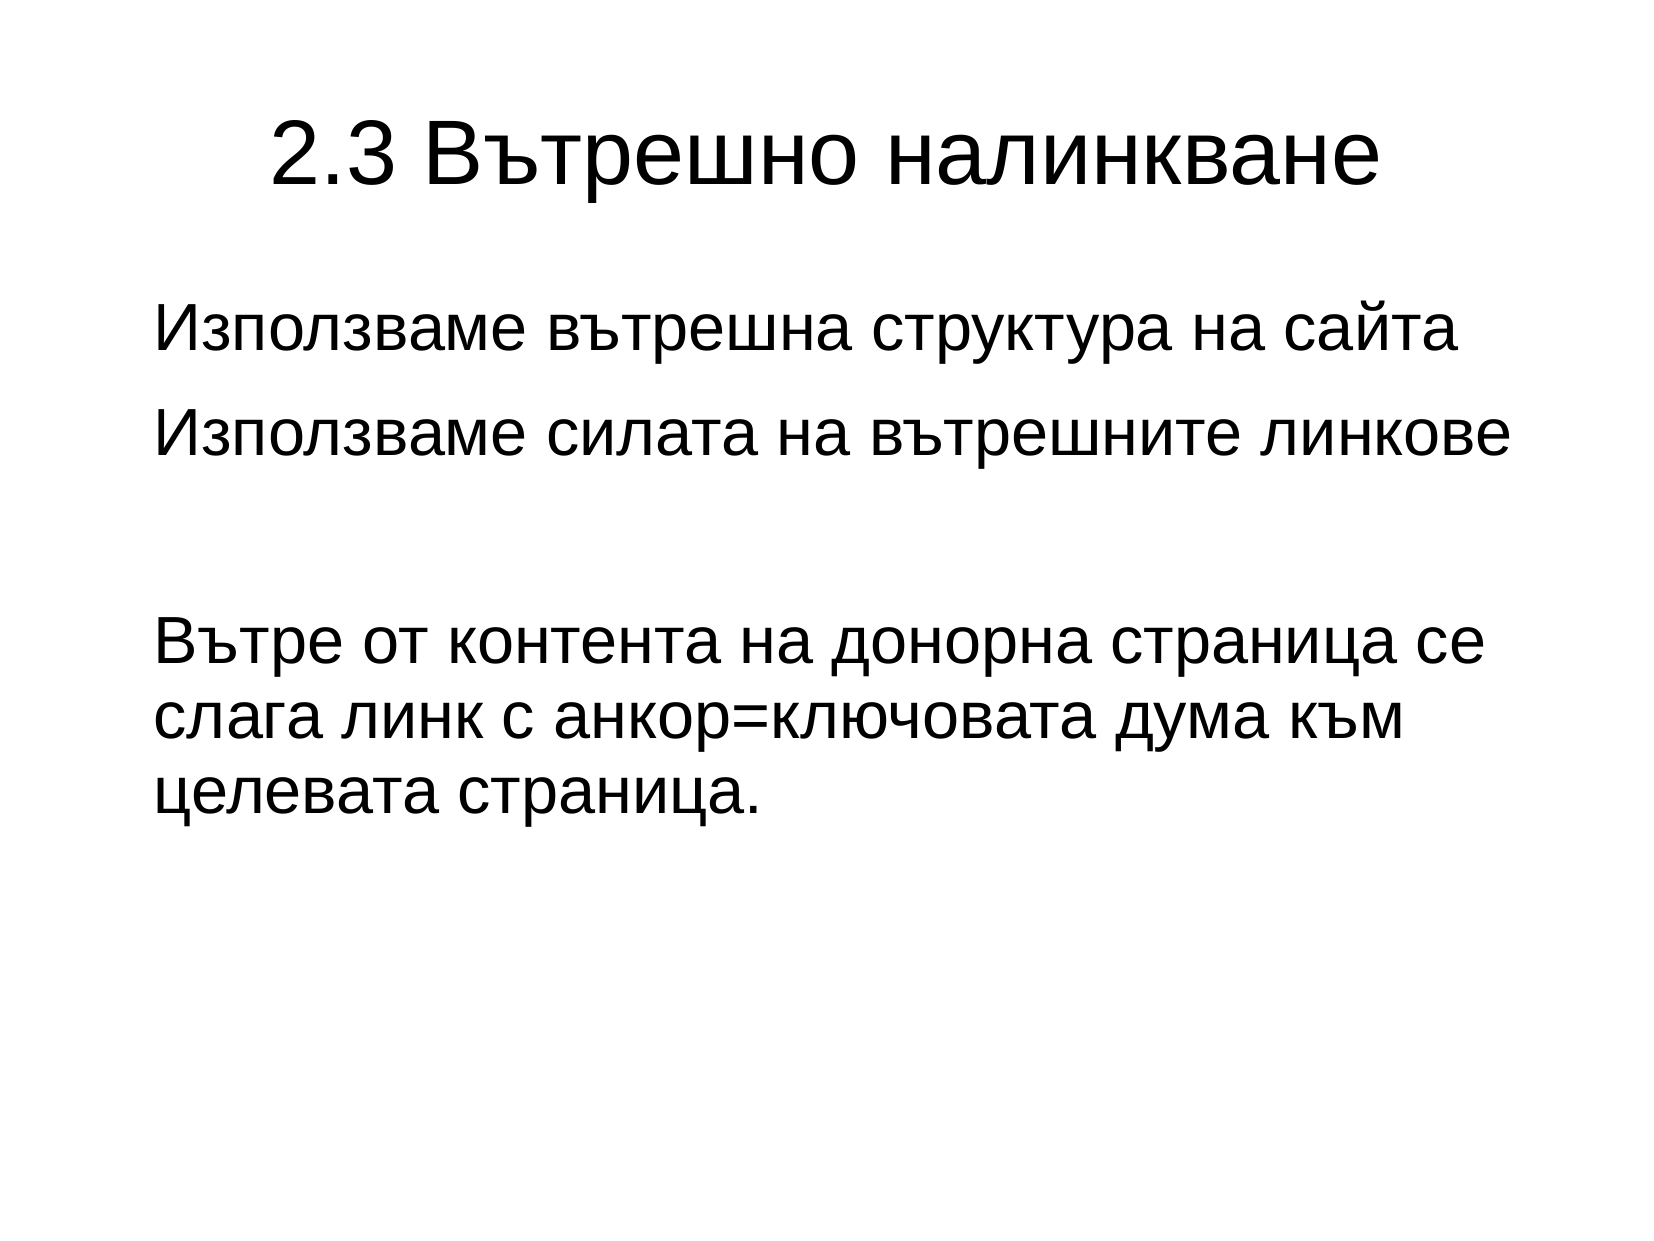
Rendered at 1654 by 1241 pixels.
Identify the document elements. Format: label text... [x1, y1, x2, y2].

list Използваме вътрешна структура на сайта Използваме силата на вътрешните линкове Вътре от контента на донорна страница се слага линк с анкор=ключовата дума към целевата страница. [82, 290, 1571, 1109]
title 2.3 Вътрешно налинкване [82, 49, 1571, 257]
